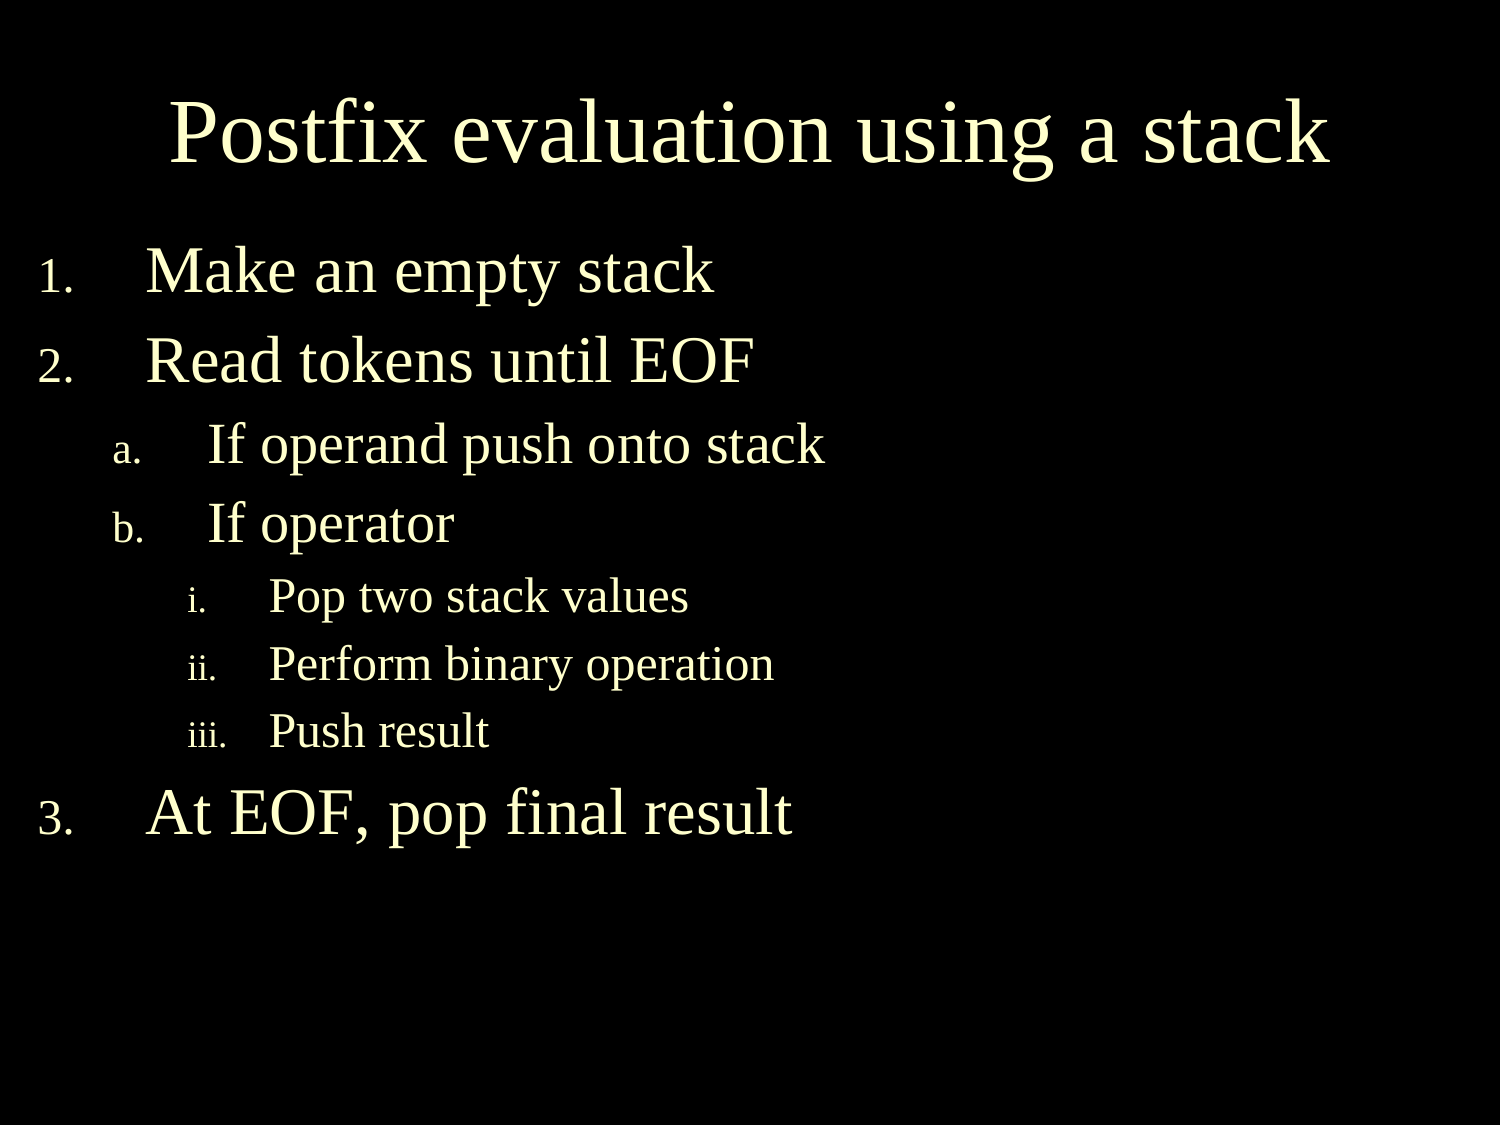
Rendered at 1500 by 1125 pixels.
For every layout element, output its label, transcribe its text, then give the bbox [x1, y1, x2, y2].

list Make an empty stack Read tokens until EOF If operand push onto stack If operator Pop two stack values Perform binary operation Push result At EOF, pop final result [22, 224, 1482, 1026]
title Postfix evaluation using a stack [22, 49, 1480, 213]
